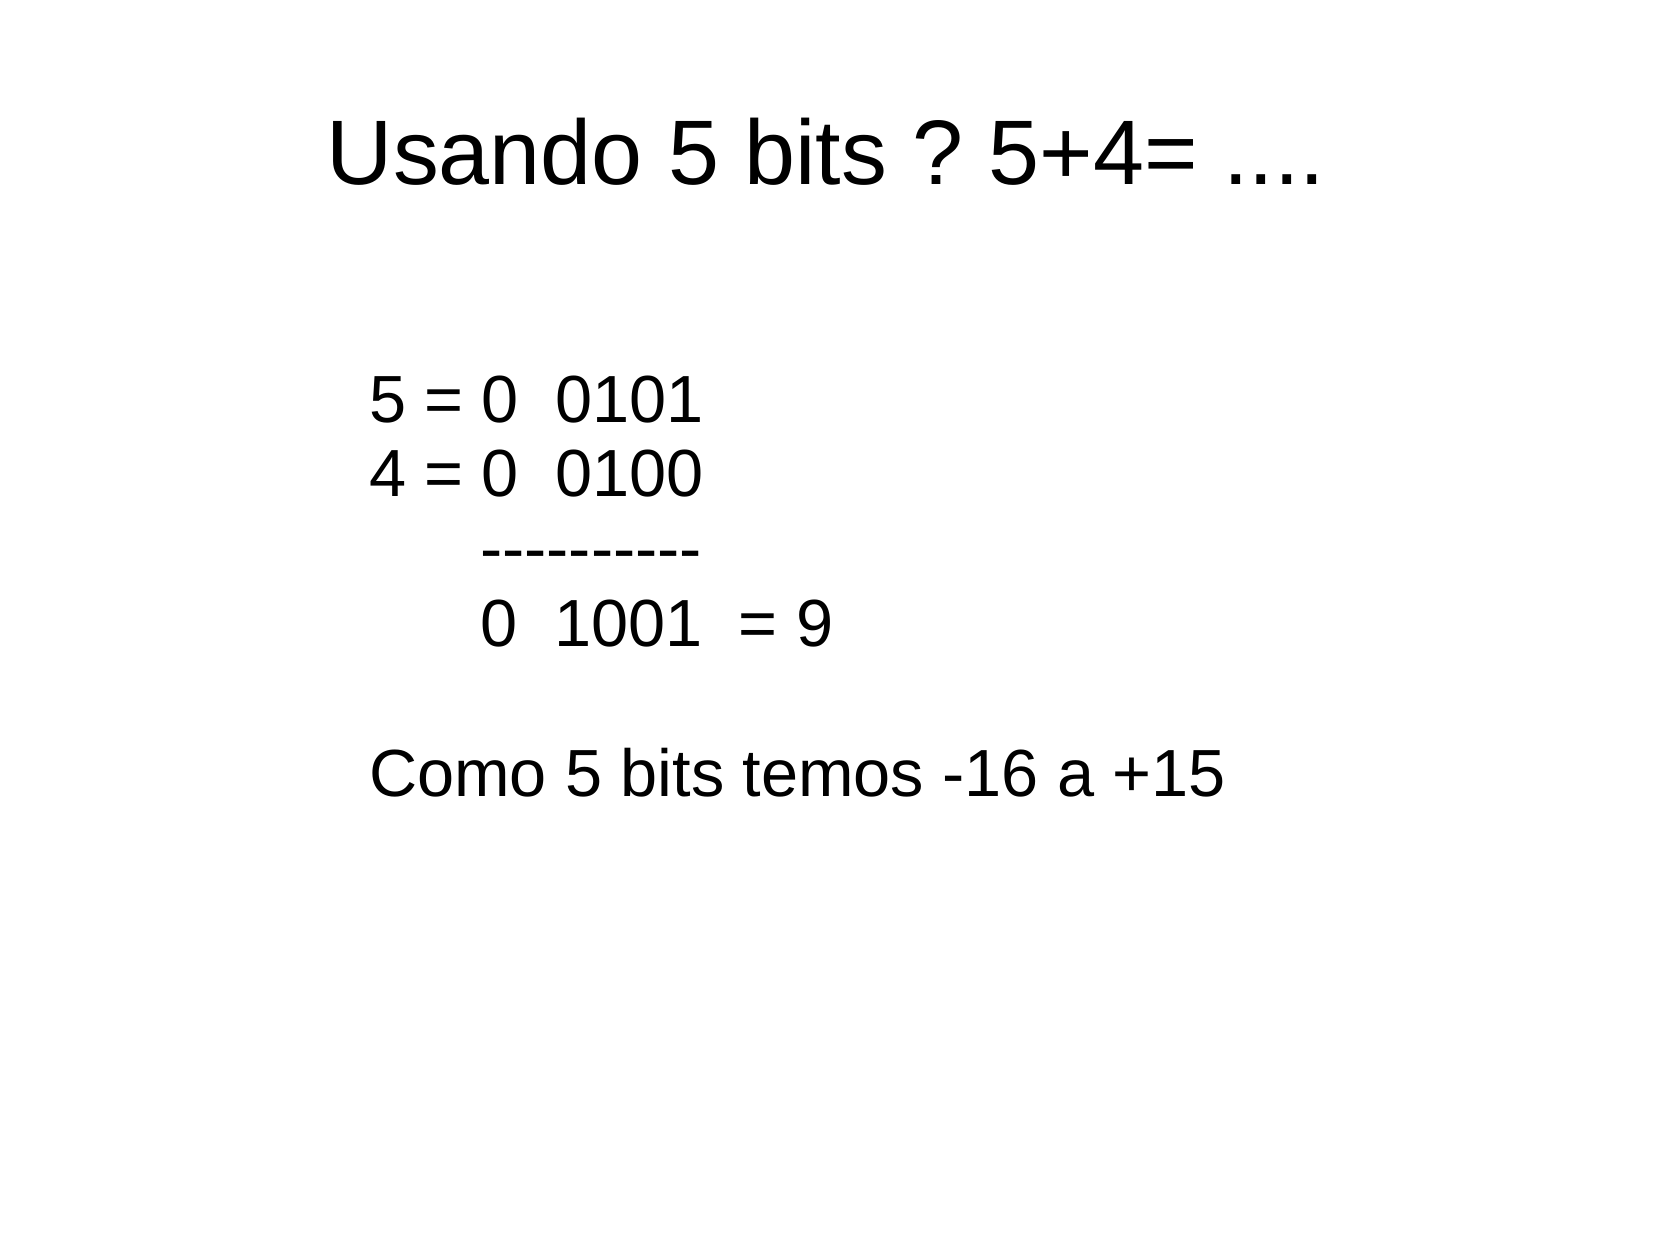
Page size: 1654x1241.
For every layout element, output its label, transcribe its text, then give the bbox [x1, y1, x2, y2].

title Usando 5 bits ? 5+4= .... [82, 49, 1571, 257]
text_box 5 = 0 0101 4 = 0 0100 ---------- 0 1001 = 9 Como 5 bits temos -16 a +15 [354, 354, 1240, 868]
